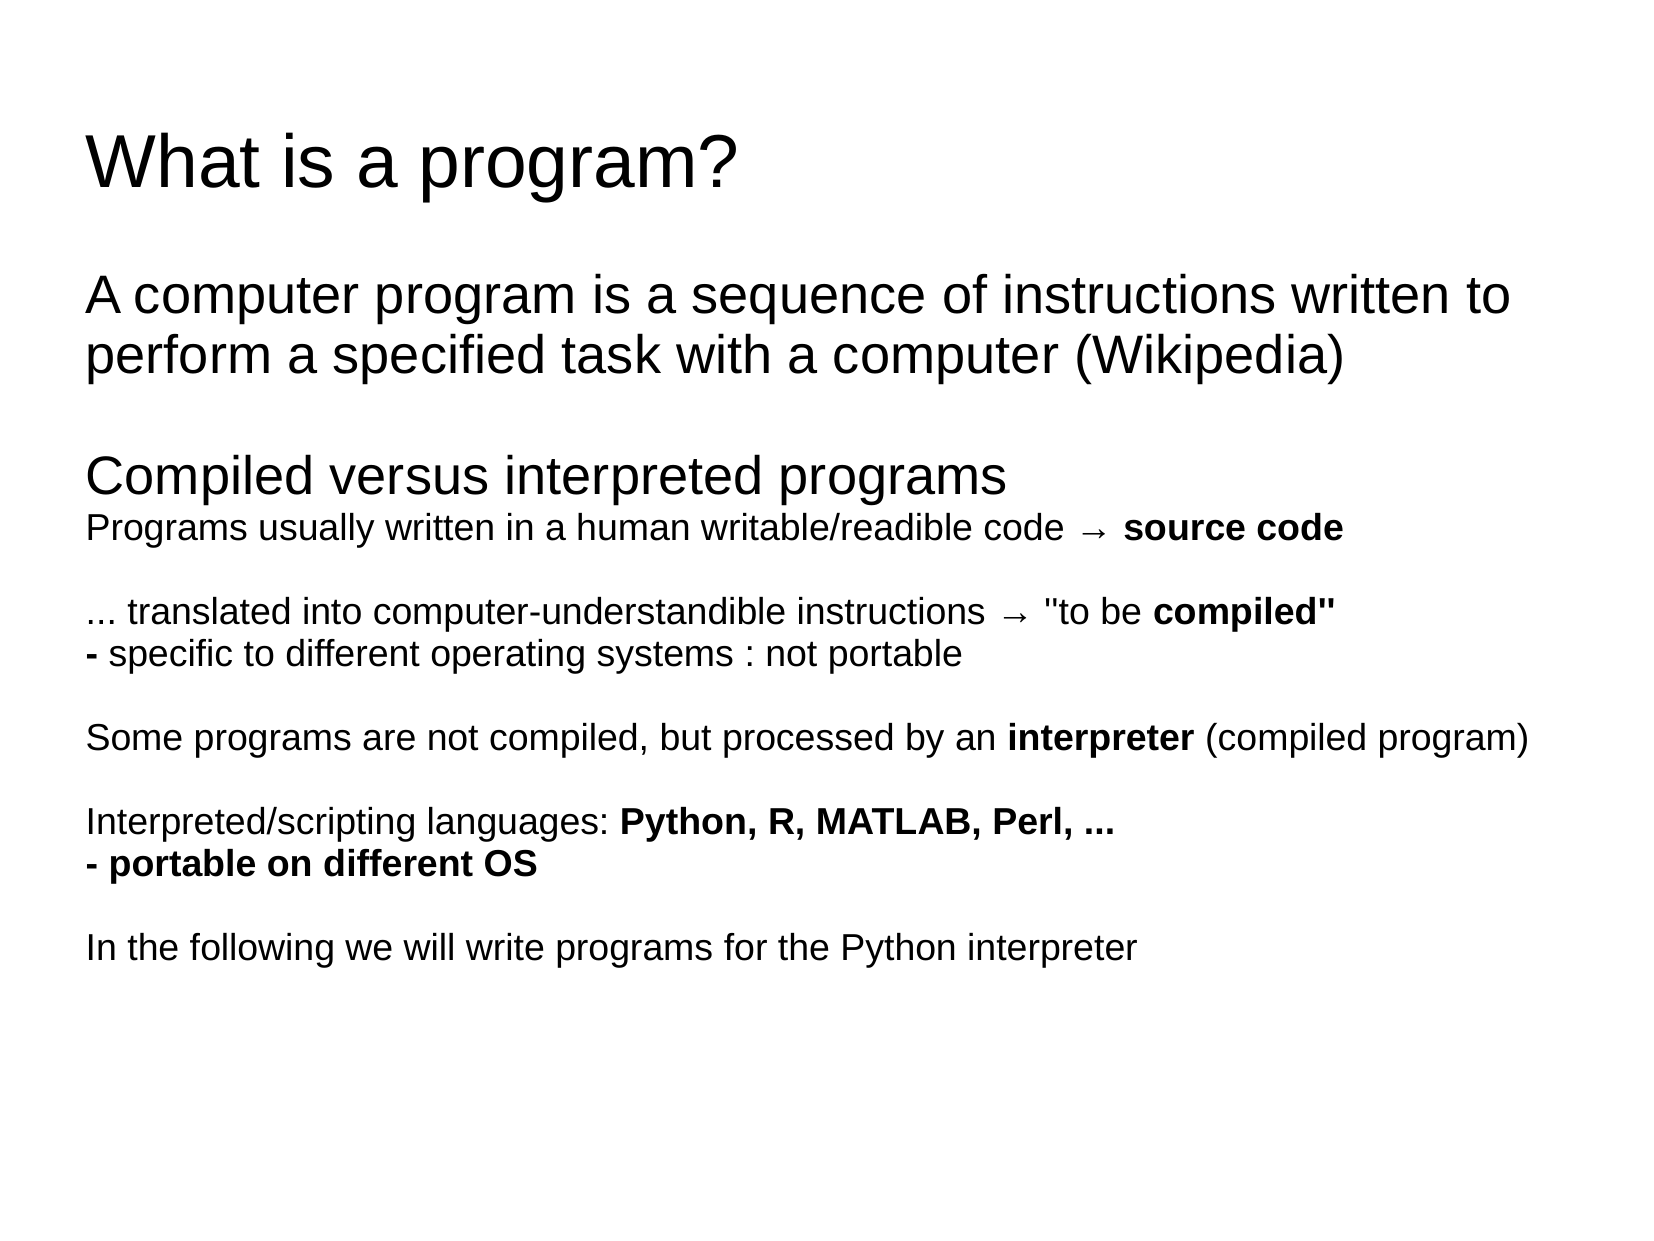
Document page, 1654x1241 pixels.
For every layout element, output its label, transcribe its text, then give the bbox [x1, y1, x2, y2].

text_box What is a program? A computer program is a sequence of instructions written to perform a specified task with a computer (Wikipedia) Compiled versus interpreted programs Programs usually written in a human writable/readible code → source code ... translated into computer-understandible instructions → ''to be compiled'' - specific to different operating systems : not portable Some programs are not compiled, but processed by an interpreter (compiled program) Interpreted/scripting languages: Python, R, MATLAB, Perl, ... - portable on different OS In the following we will write programs for the Python interpreter [70, 112, 1577, 1139]
